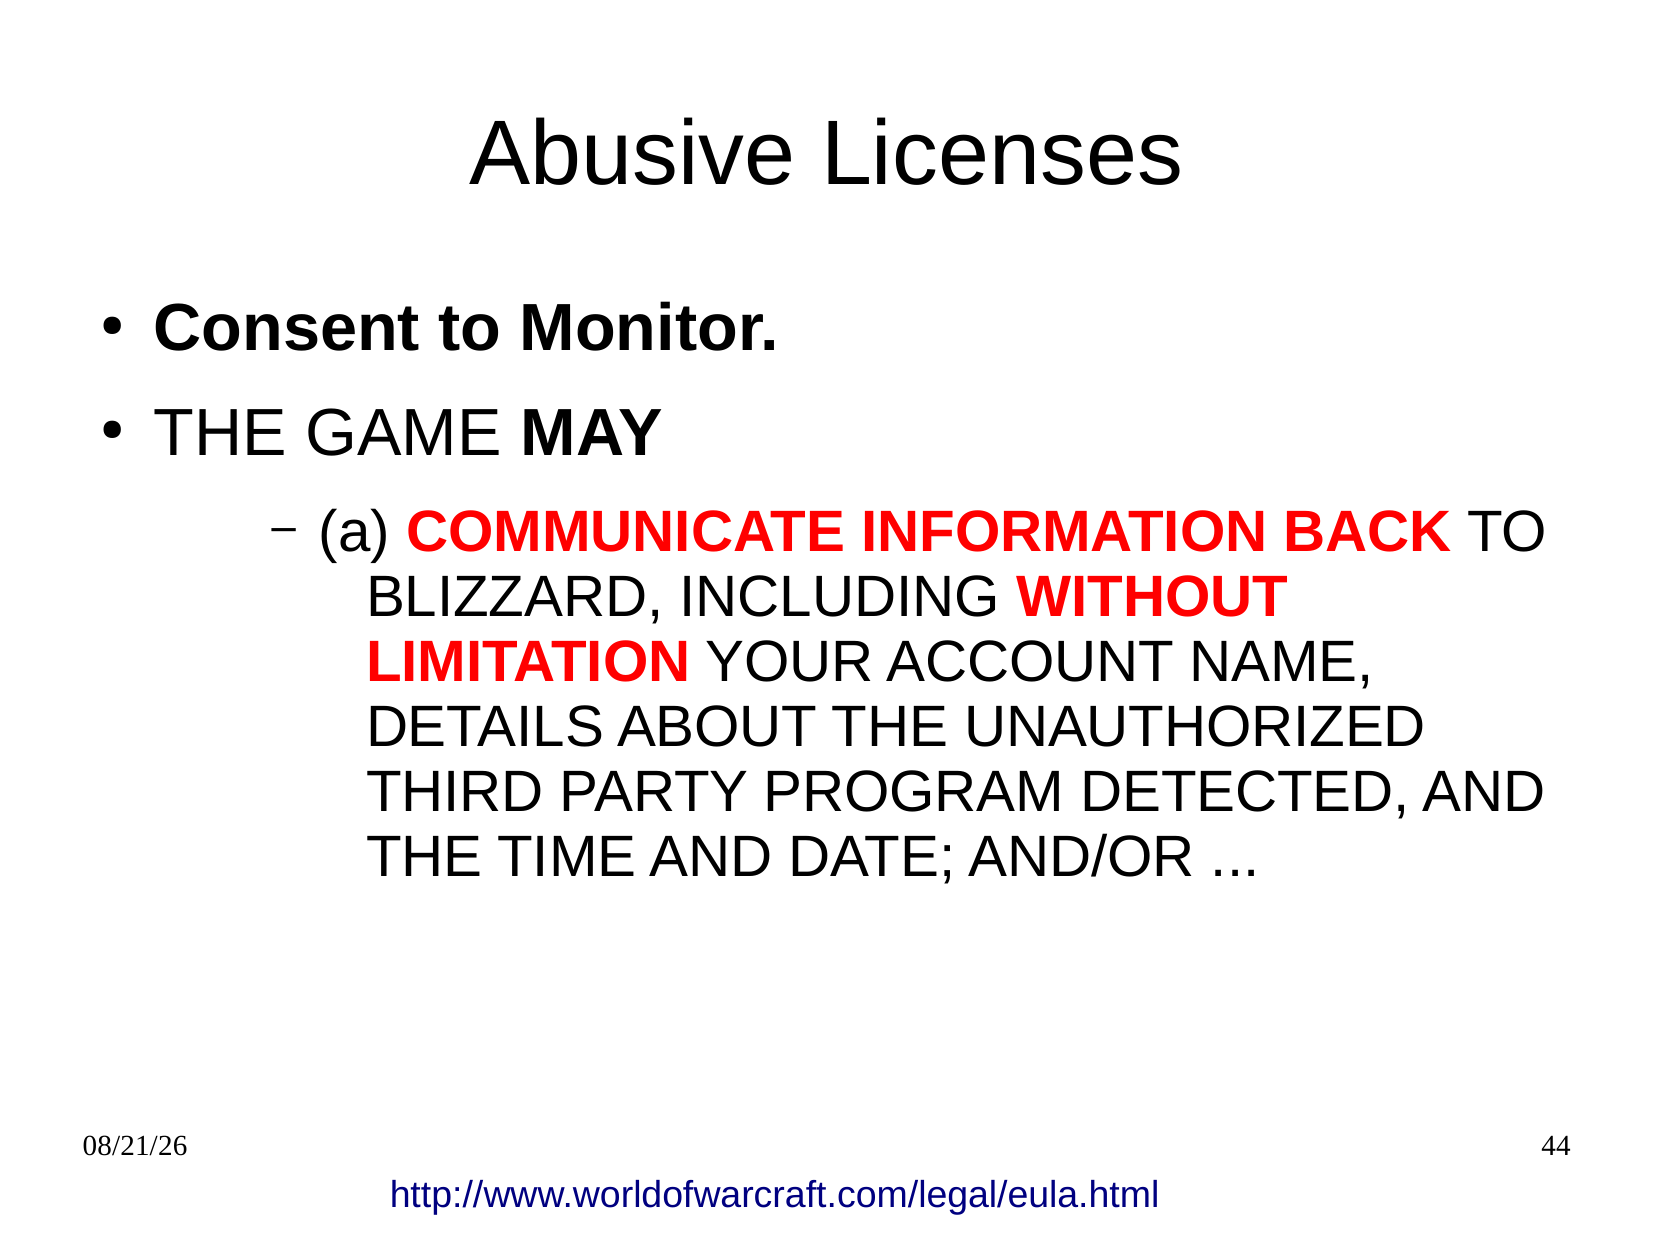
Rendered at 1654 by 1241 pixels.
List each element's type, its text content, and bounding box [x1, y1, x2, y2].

text_box http://www.worldofwarcraft.com/legal/eula.html [375, 1165, 1232, 1223]
title Abusive Licenses [82, 49, 1571, 257]
list Consent to Monitor. THE GAME MAY (a) COMMUNICATE INFORMATION BACK TO BLIZZARD, INCLUDING WITHOUT LIMITATION YOUR ACCOUNT NAME, DETAILS ABOUT THE UNAUTHORIZED THIRD PARTY PROGRAM DETECTED, AND THE TIME AND DATE; AND/OR ... [82, 290, 1571, 1094]
